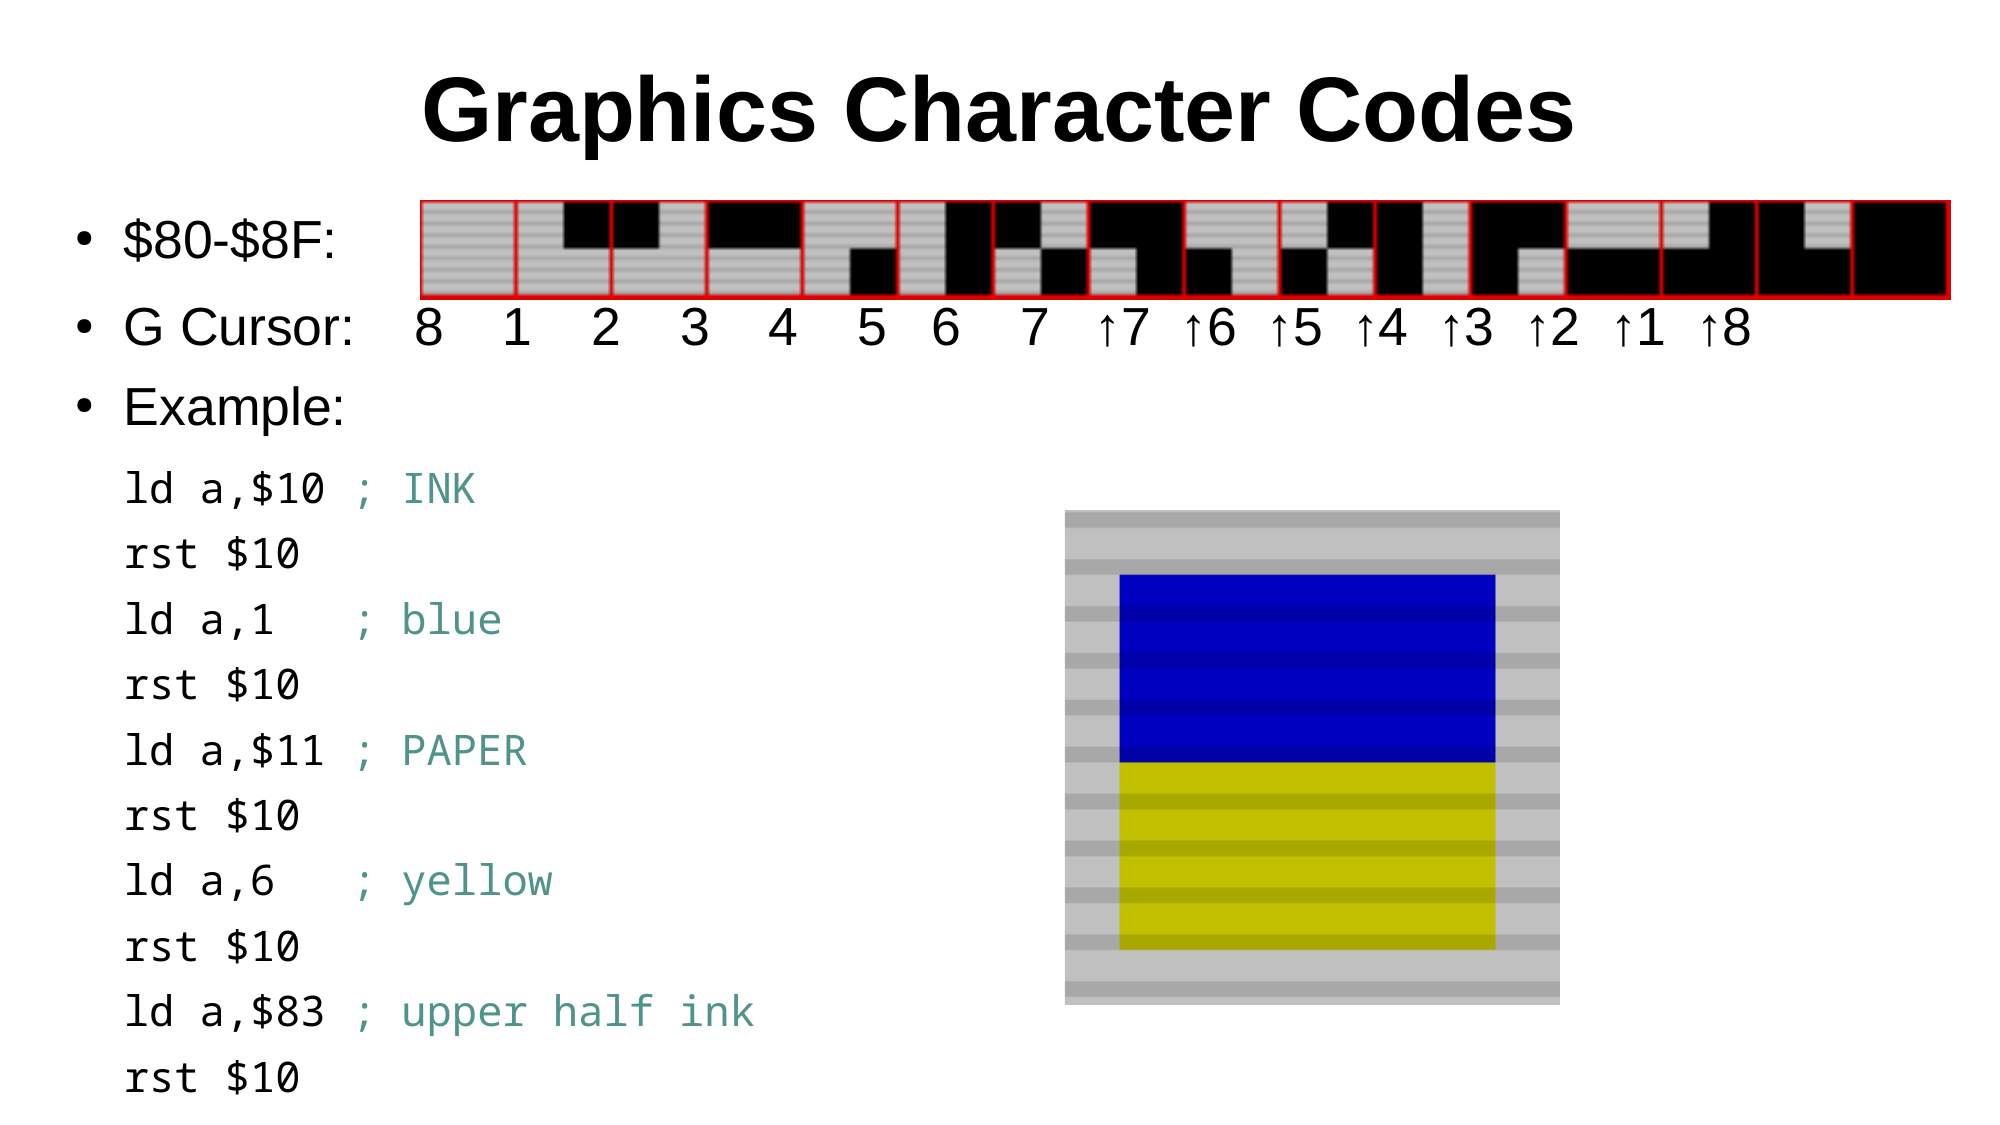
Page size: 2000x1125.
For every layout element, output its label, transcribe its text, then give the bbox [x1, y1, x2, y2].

list $80-$8F: G Cursor: 8 1 2 3 4 5 6 7 ↑7 ↑6 ↑5 ↑4 ↑3 ↑2 ↑1 ↑8 Example: ld a,$10 ; INK rst $10 ld a,1 ; blue rst $10 ld a,$11 ; PAPER rst $10 ld a,6 ; yellow rst $10 ld a,$83 ; upper half ink rst $10 [58, 210, 1951, 1111]
picture [1064, 510, 1560, 1005]
picture [420, 200, 1951, 300]
title Graphics Character Codes [137, 0, 1862, 210]
